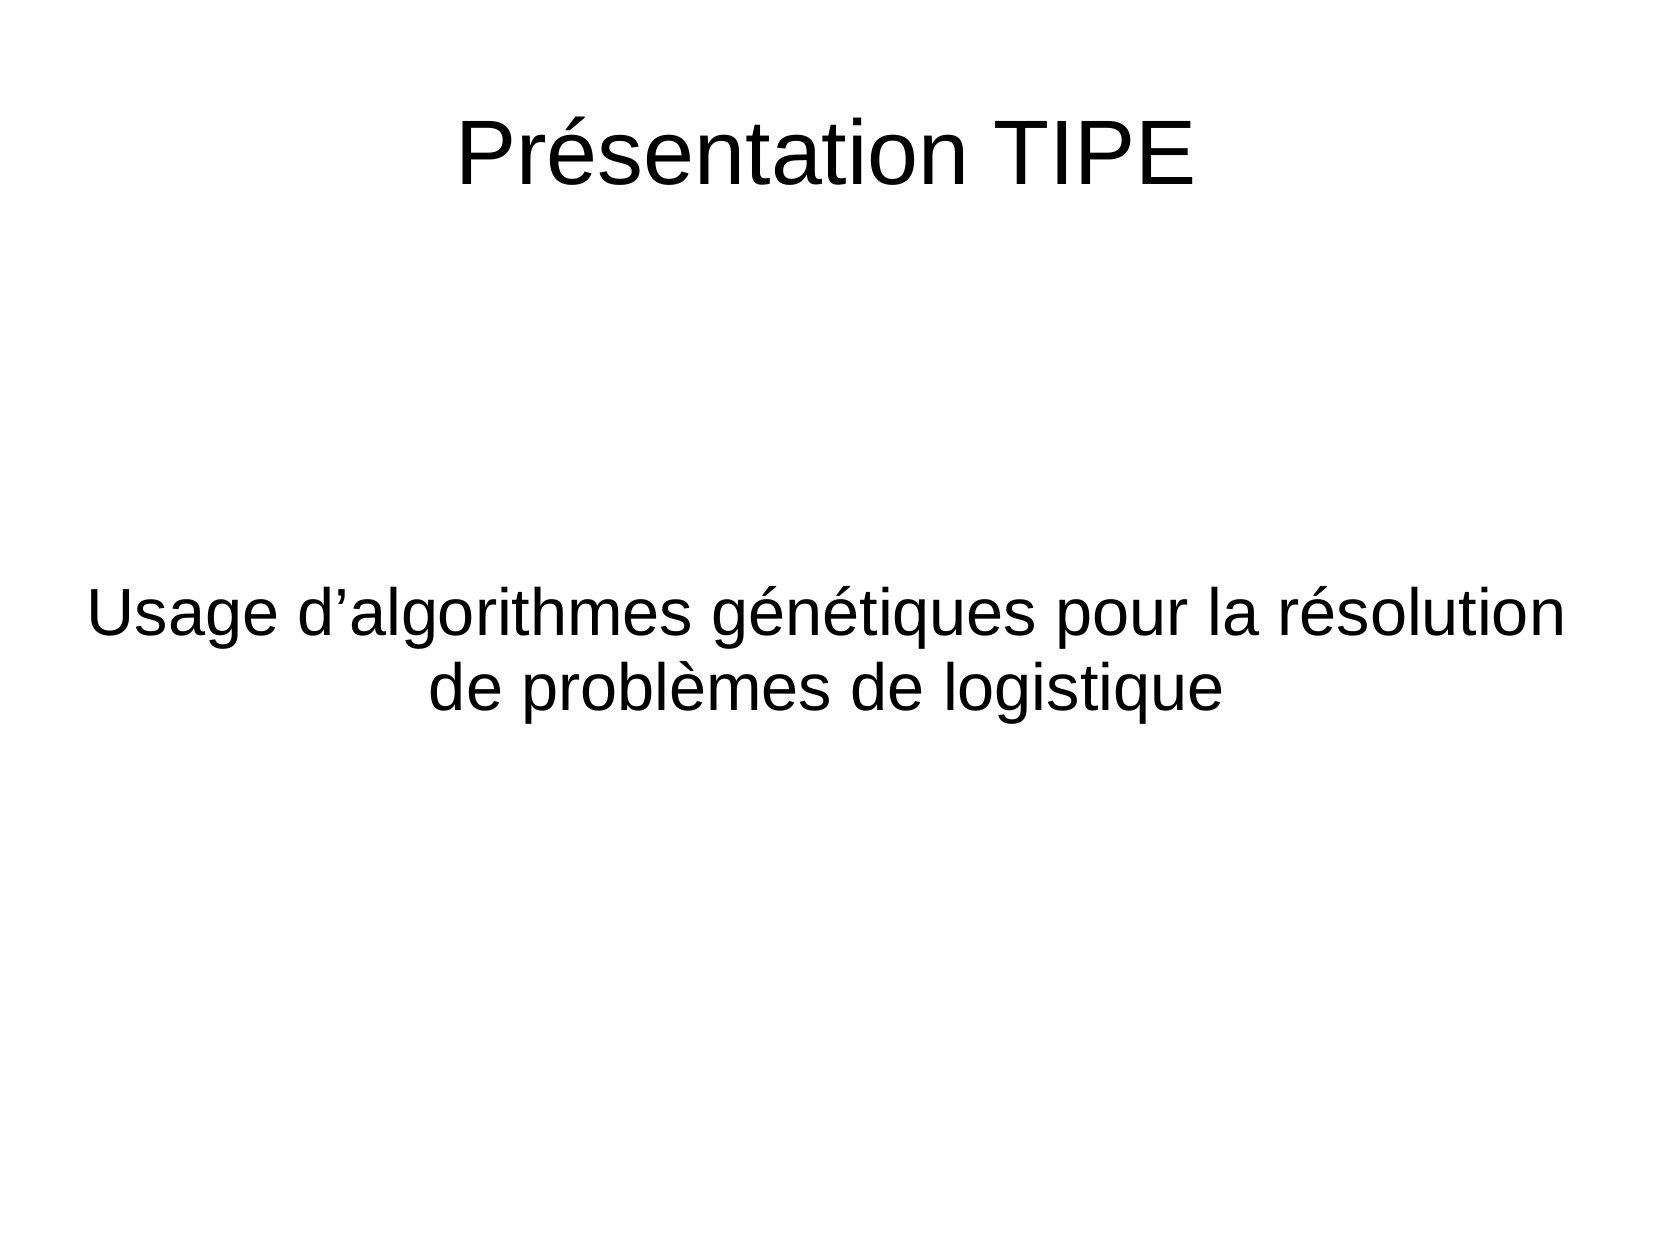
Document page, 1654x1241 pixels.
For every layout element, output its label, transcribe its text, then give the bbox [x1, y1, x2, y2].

subtitle Usage d’algorithmes génétiques pour la résolution de problèmes de logistique [82, 290, 1571, 1010]
title Présentation TIPE [82, 49, 1571, 257]
